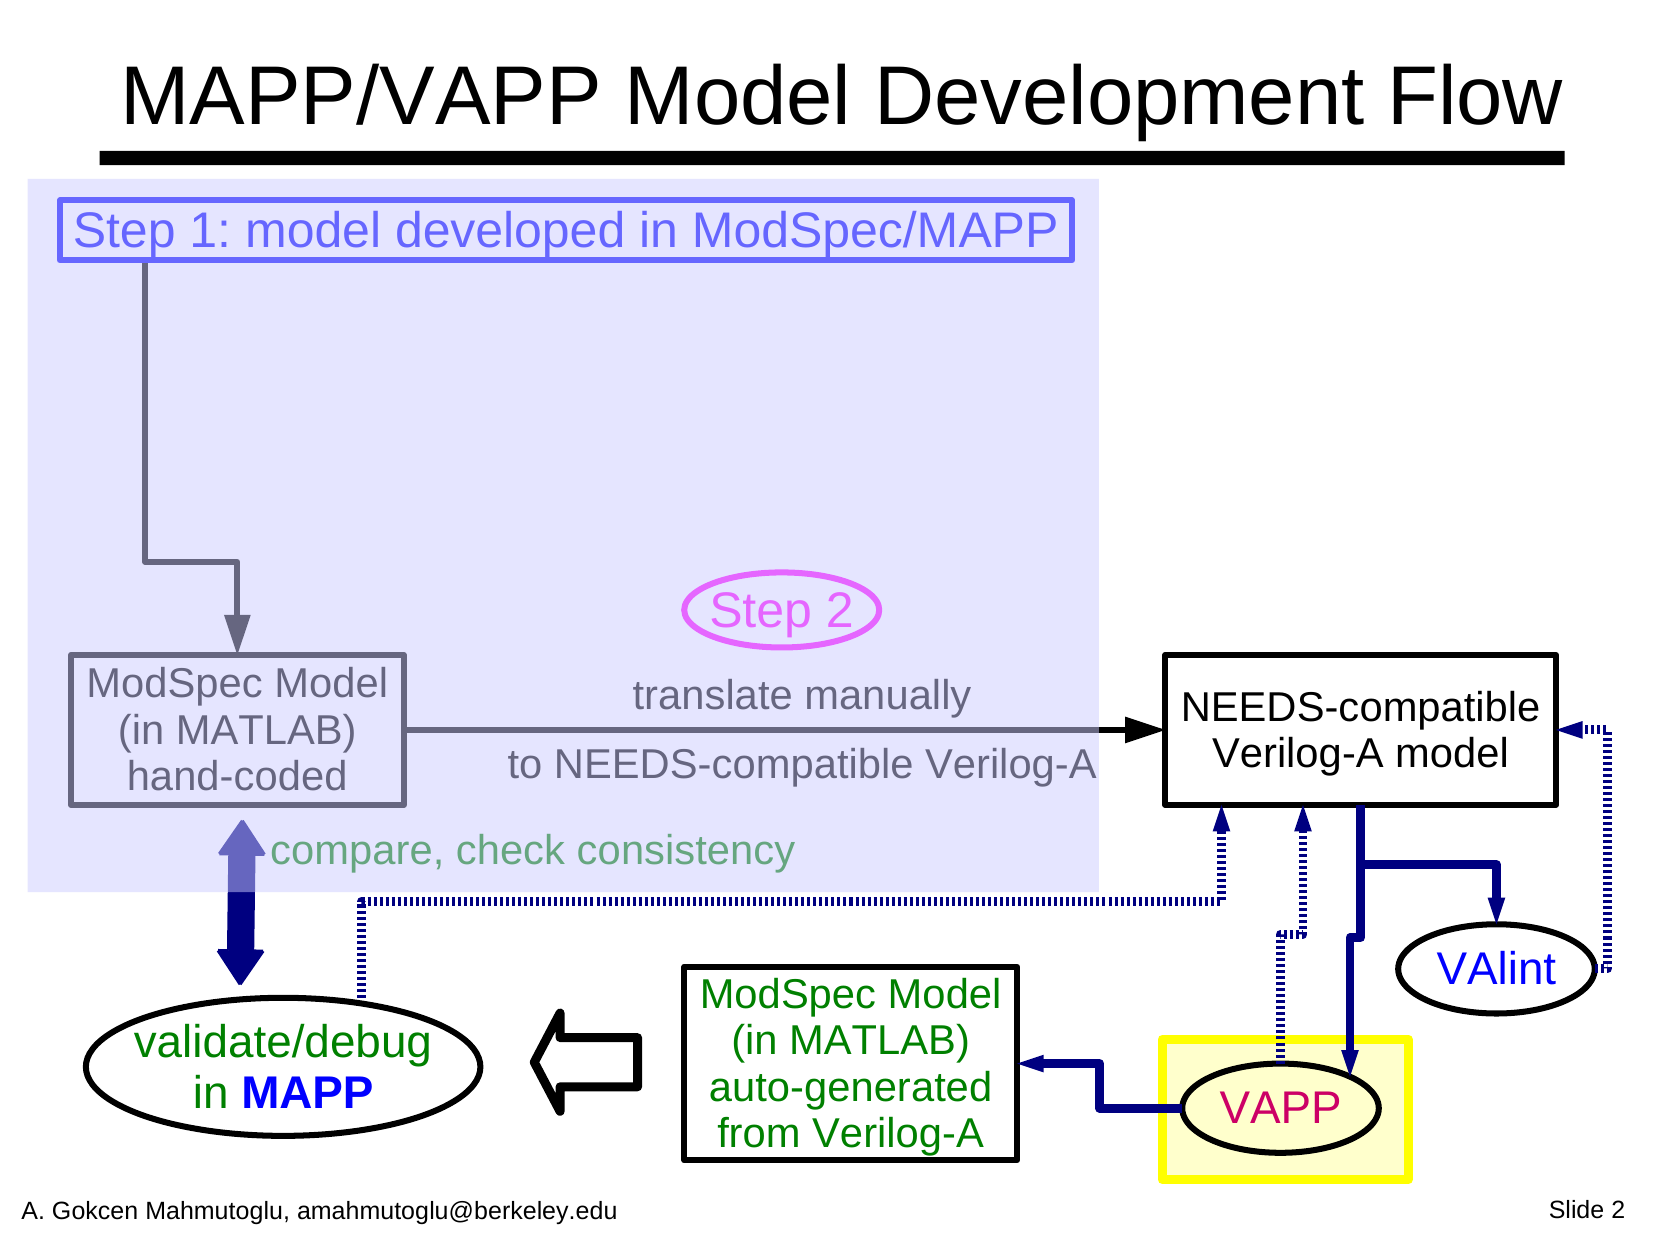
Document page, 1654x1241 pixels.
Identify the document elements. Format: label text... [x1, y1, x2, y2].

text_box [27, 178, 1099, 985]
text_box [1162, 1039, 1349, 1104]
text_box ModSpec Model (in MATLAB) auto-generated from Verilog-A [684, 966, 1018, 1161]
text_box [534, 1013, 638, 1112]
text_box [1162, 1039, 1409, 1180]
text_box validate/debug in MAPP [85, 997, 481, 1136]
title MAPP/VAPP Model Development Flow [102, 38, 1582, 144]
text_box VAlint [1398, 924, 1595, 1014]
text_box NEEDS-compatible Verilog-A model [1165, 654, 1556, 805]
text_box VAPP [1182, 1063, 1379, 1153]
text_box compare, check consistency [270, 893, 796, 921]
